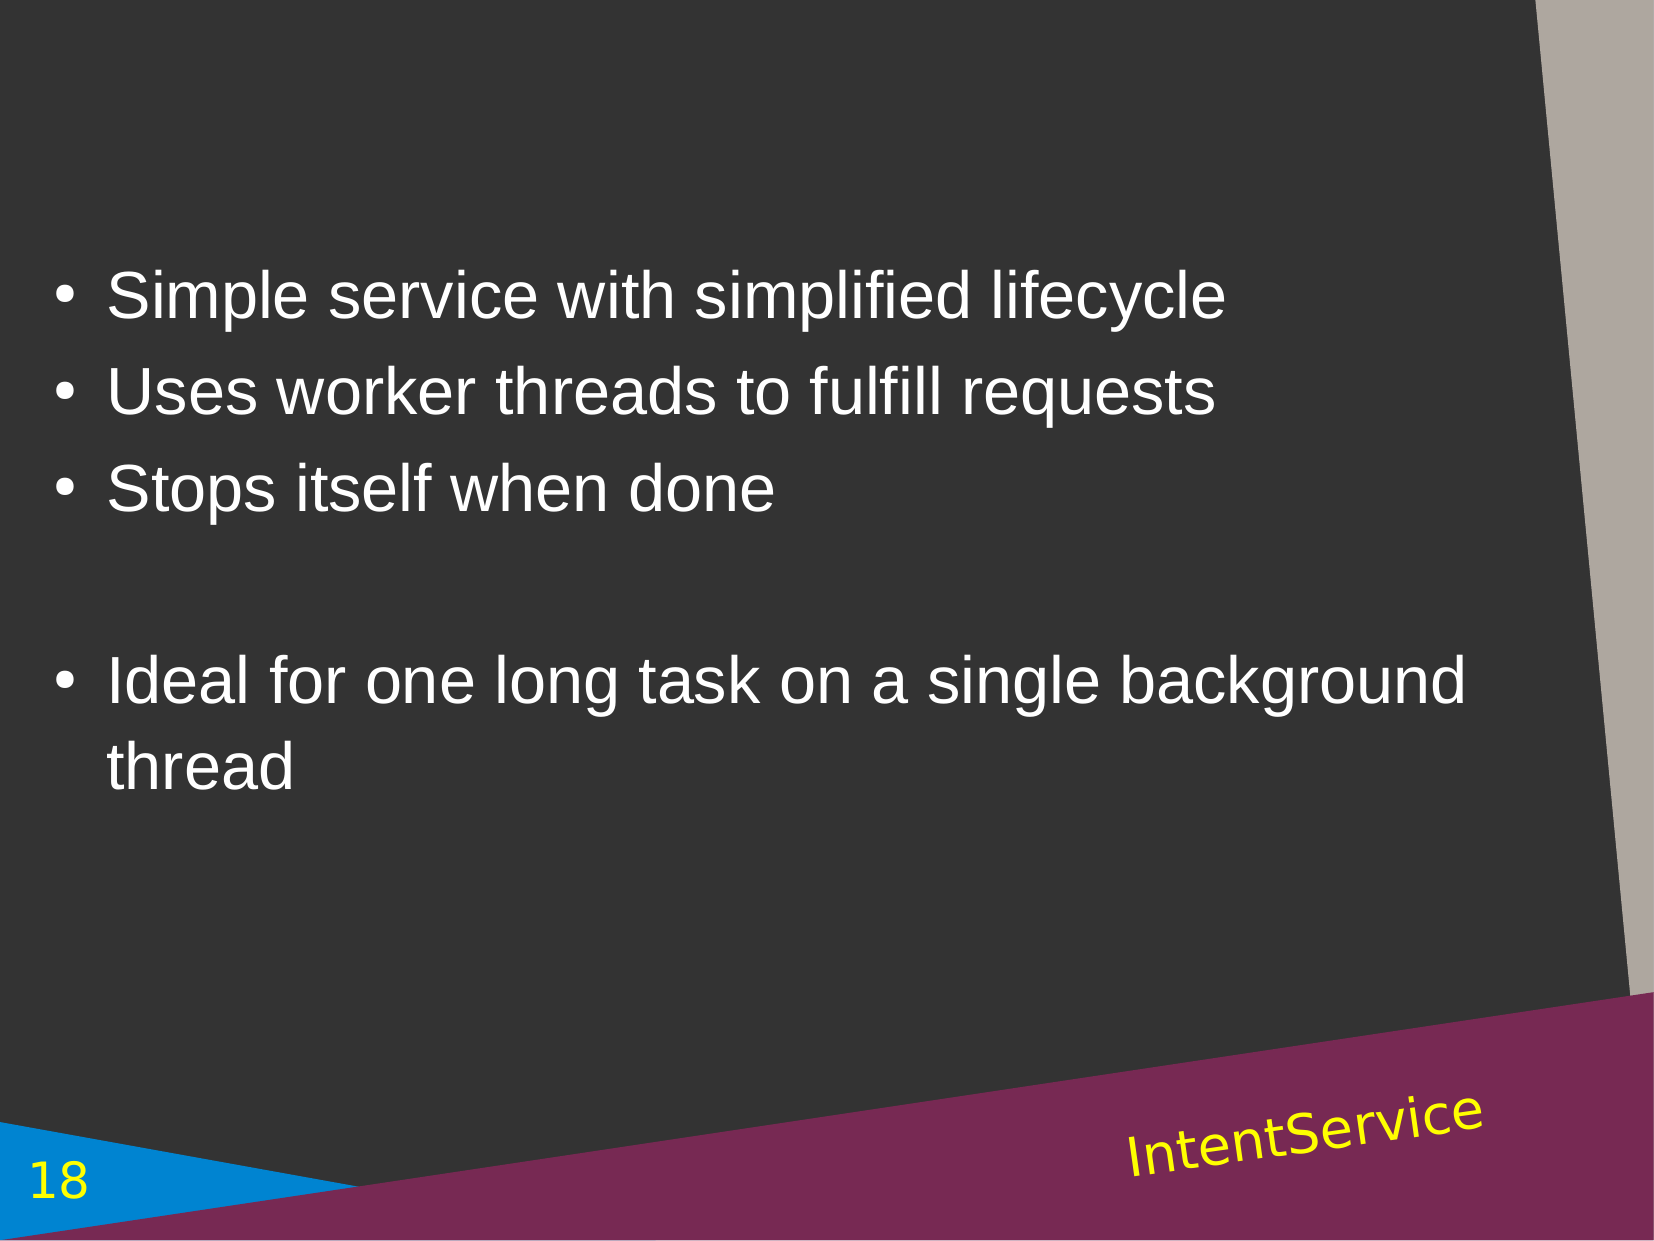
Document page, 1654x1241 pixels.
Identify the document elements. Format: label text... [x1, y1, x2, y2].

title IntentService [956, 995, 1654, 1241]
list Simple service with simplified lifecycle Uses worker threads to fulfill requests Stops itself when done Ideal for one long task on a single background thread [35, 59, 1524, 993]
